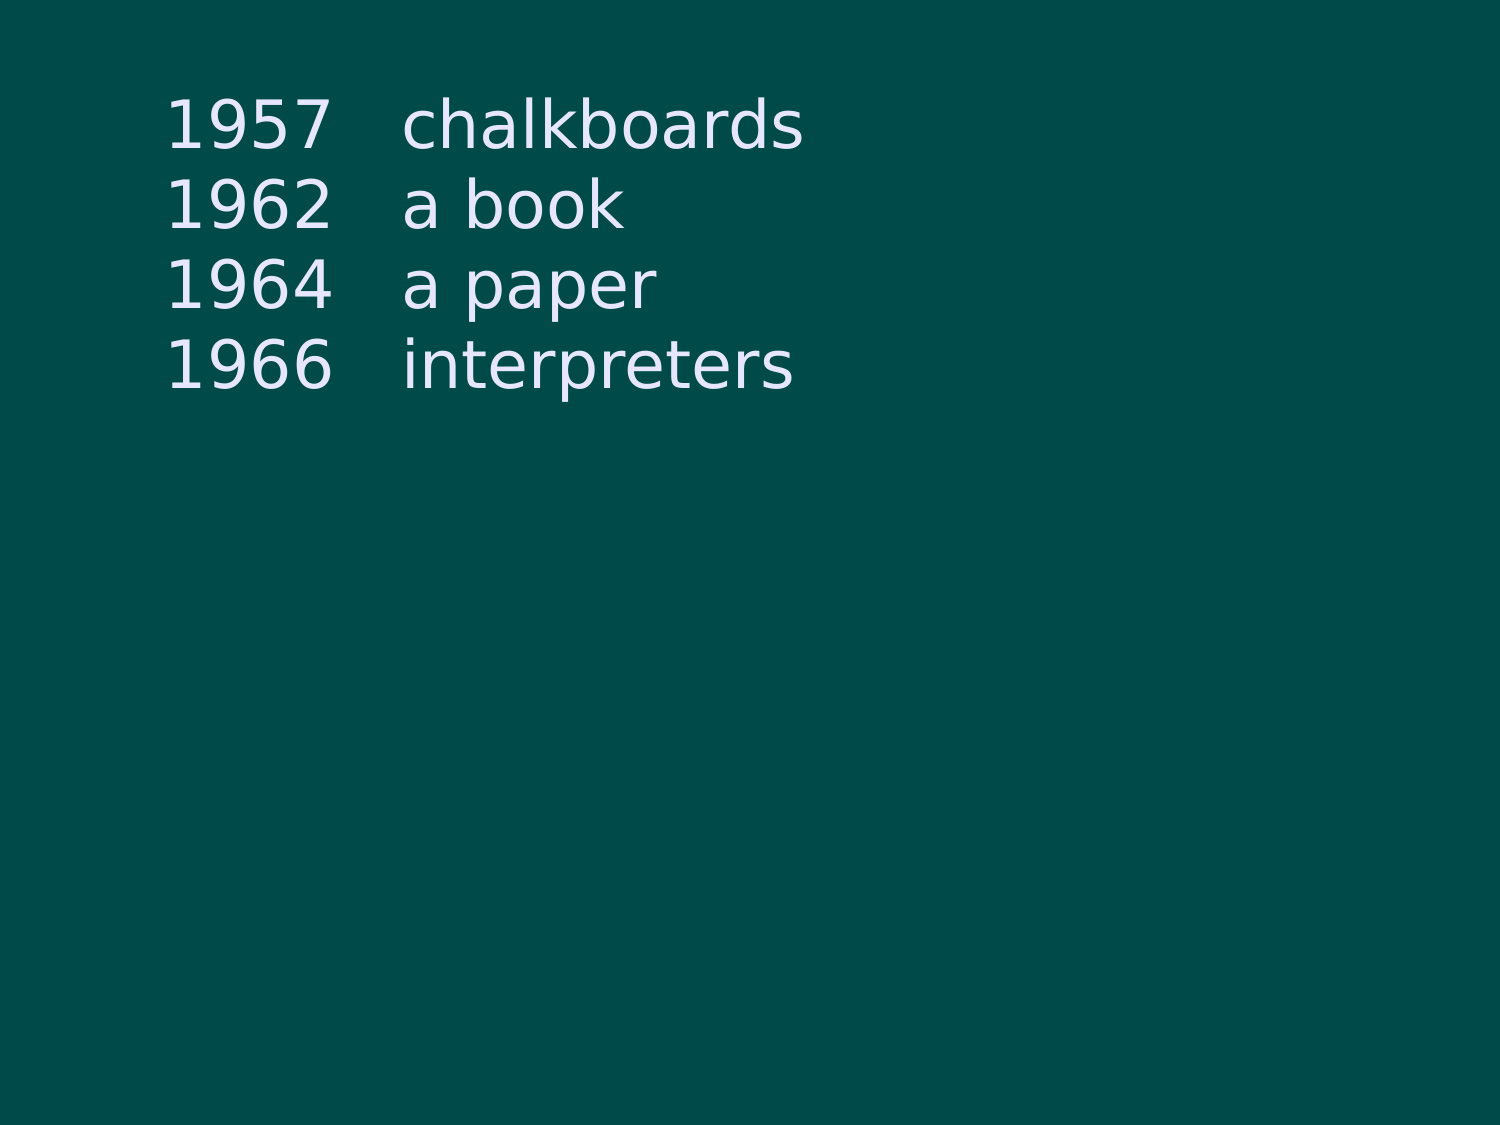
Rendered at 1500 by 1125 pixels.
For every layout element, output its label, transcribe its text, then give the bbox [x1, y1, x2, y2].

text_box 1957 1962 1964 1966 [150, 74, 406, 490]
text_box chalkboards a book a paper interpreters [386, 75, 1456, 410]
